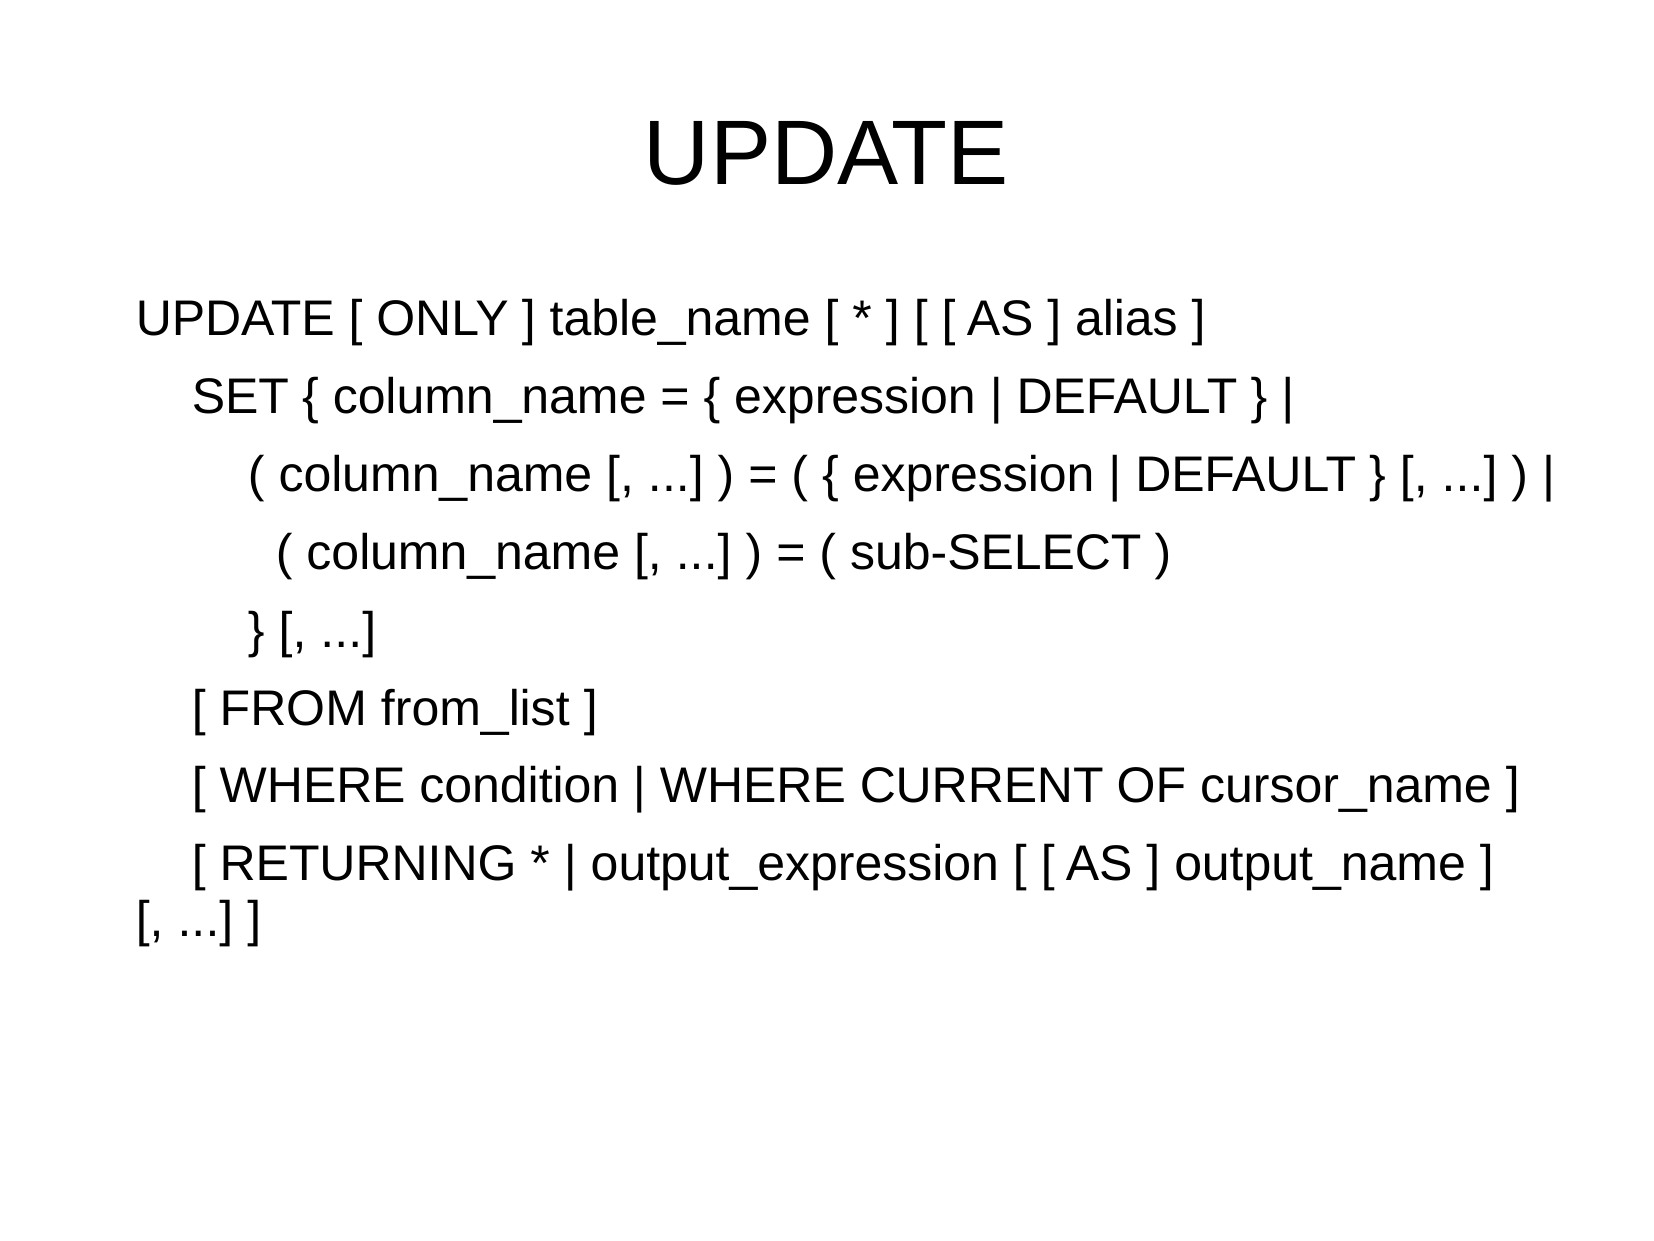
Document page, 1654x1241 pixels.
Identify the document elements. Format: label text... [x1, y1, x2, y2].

list UPDATE [ ONLY ] table_name [ * ] [ [ AS ] alias ] SET { column_name = { expression | DEFAULT } | ( column_name [, ...] ) = ( { expression | DEFAULT } [, ...] ) | ( column_name [, ...] ) = ( sub-SELECT ) } [, ...] [ FROM from_list ] [ WHERE condition | WHERE CURRENT OF cursor_name ] [ RETURNING * | output_expression [ [ AS ] output_name ] [, ...] ] [82, 290, 1571, 1010]
title UPDATE [82, 49, 1571, 257]
